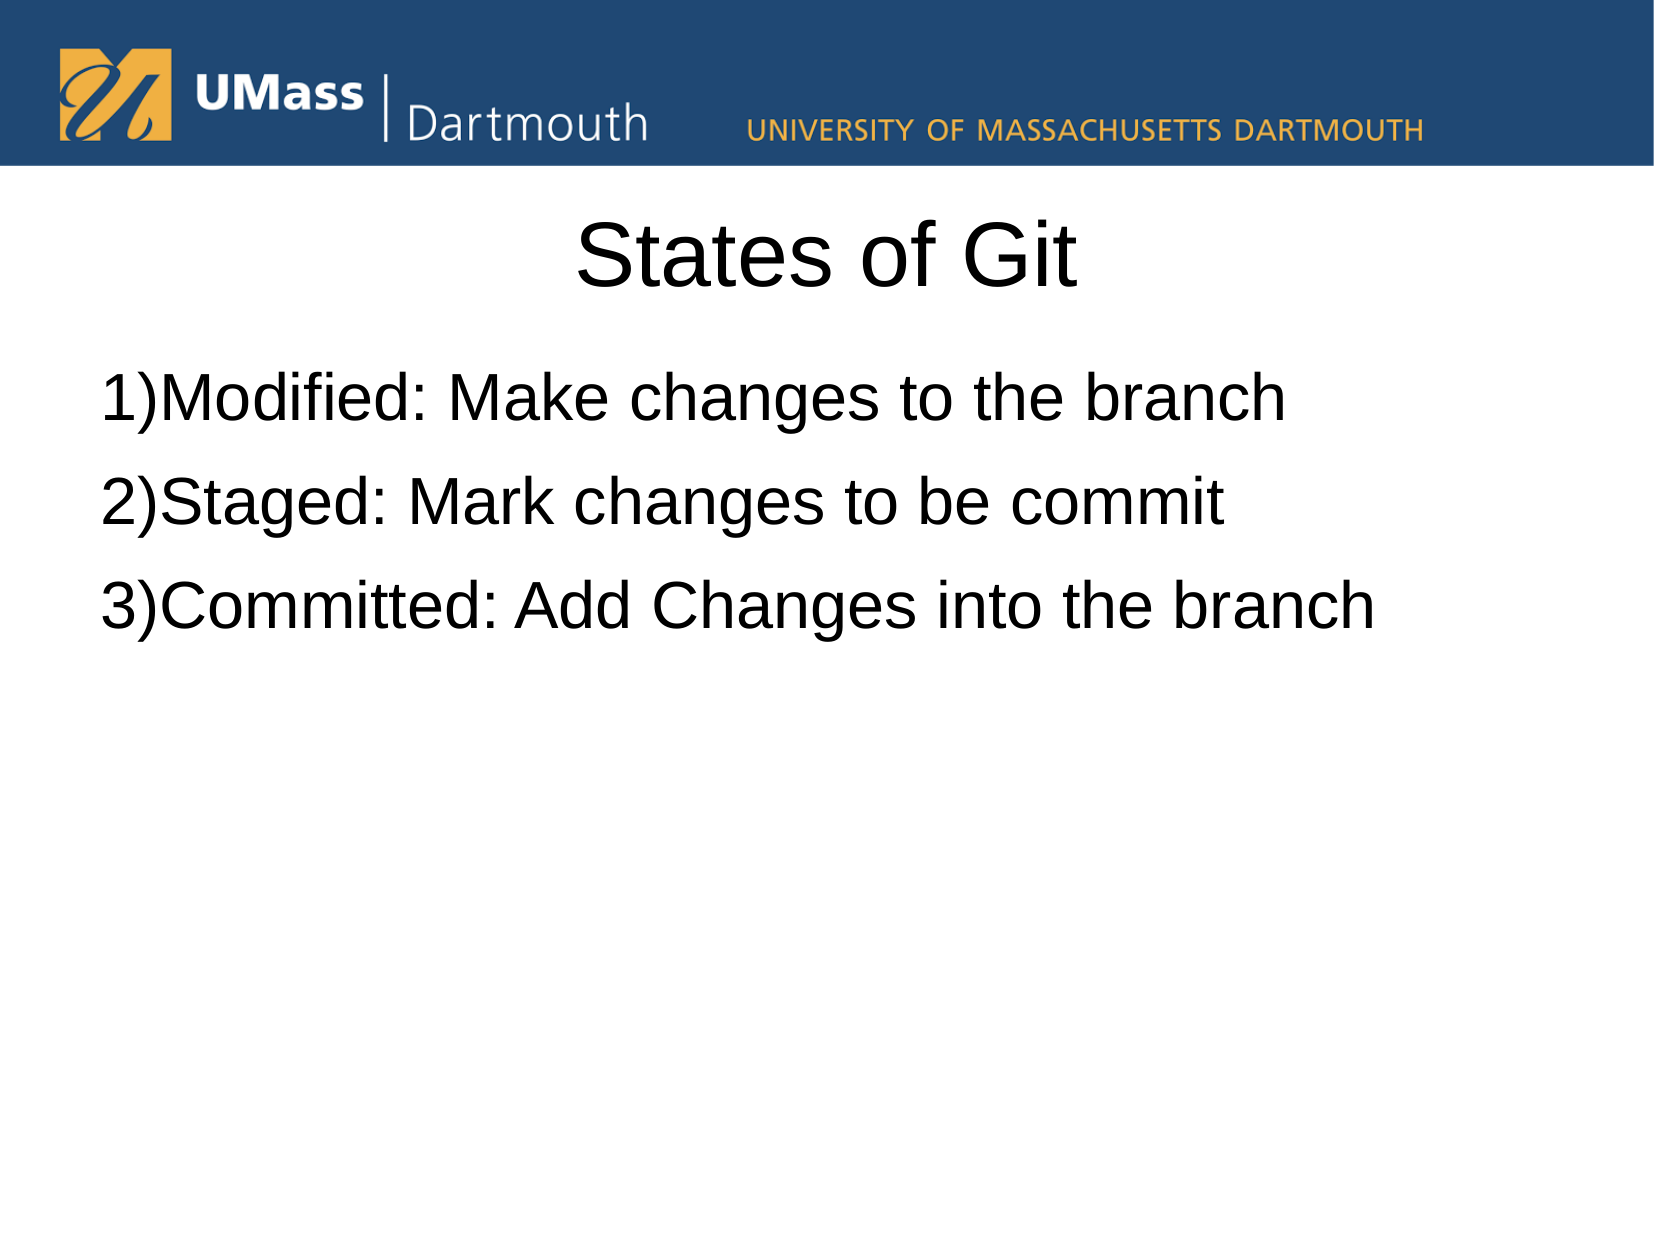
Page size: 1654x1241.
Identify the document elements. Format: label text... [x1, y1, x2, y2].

title States of Git [82, 180, 1571, 331]
picture [0, 0, 1654, 166]
list Modified: Make changes to the branch Staged: Mark changes to be commit Committed: Add Changes into the branch [82, 360, 1571, 1010]
